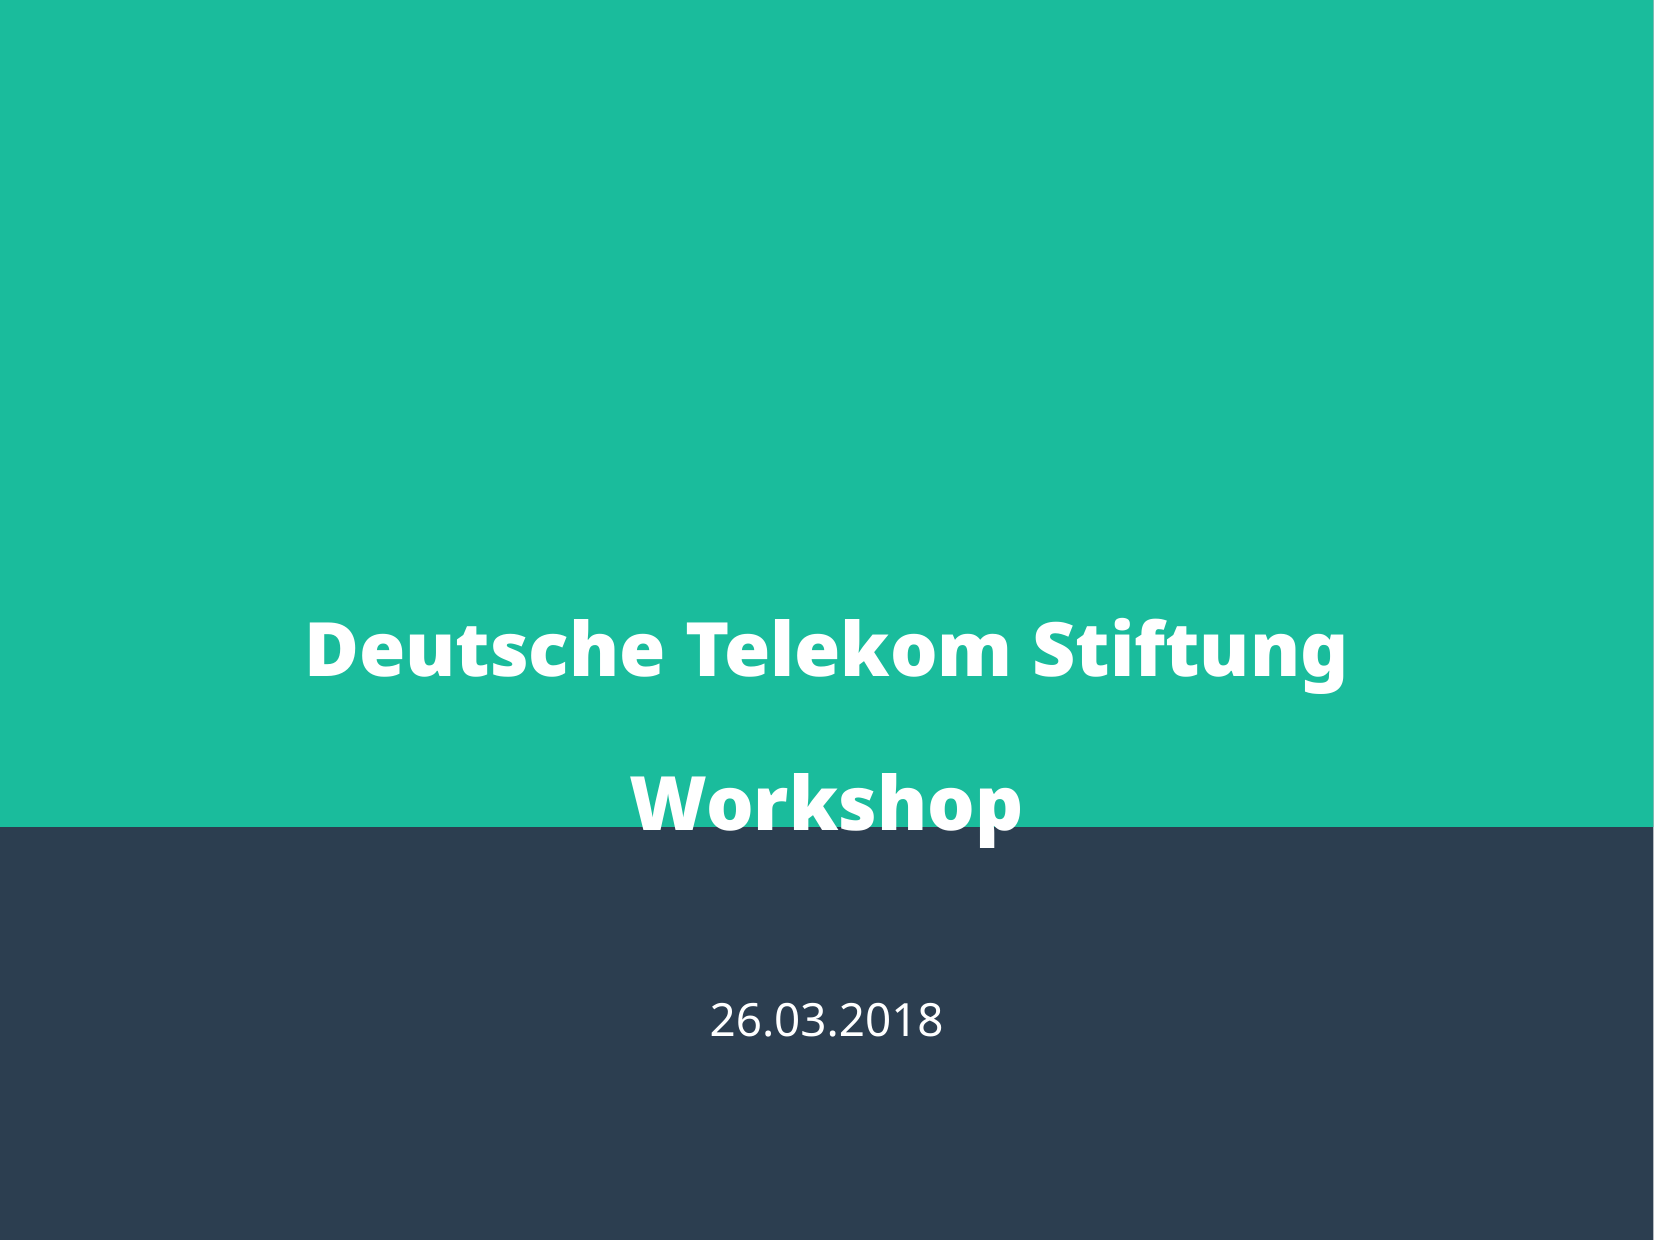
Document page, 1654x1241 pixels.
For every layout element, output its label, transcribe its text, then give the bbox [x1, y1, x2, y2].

title Deutsche Telekom Stiftung Workshop [59, 589, 1595, 808]
subtitle 26.03.2018 [59, 856, 1595, 1182]
